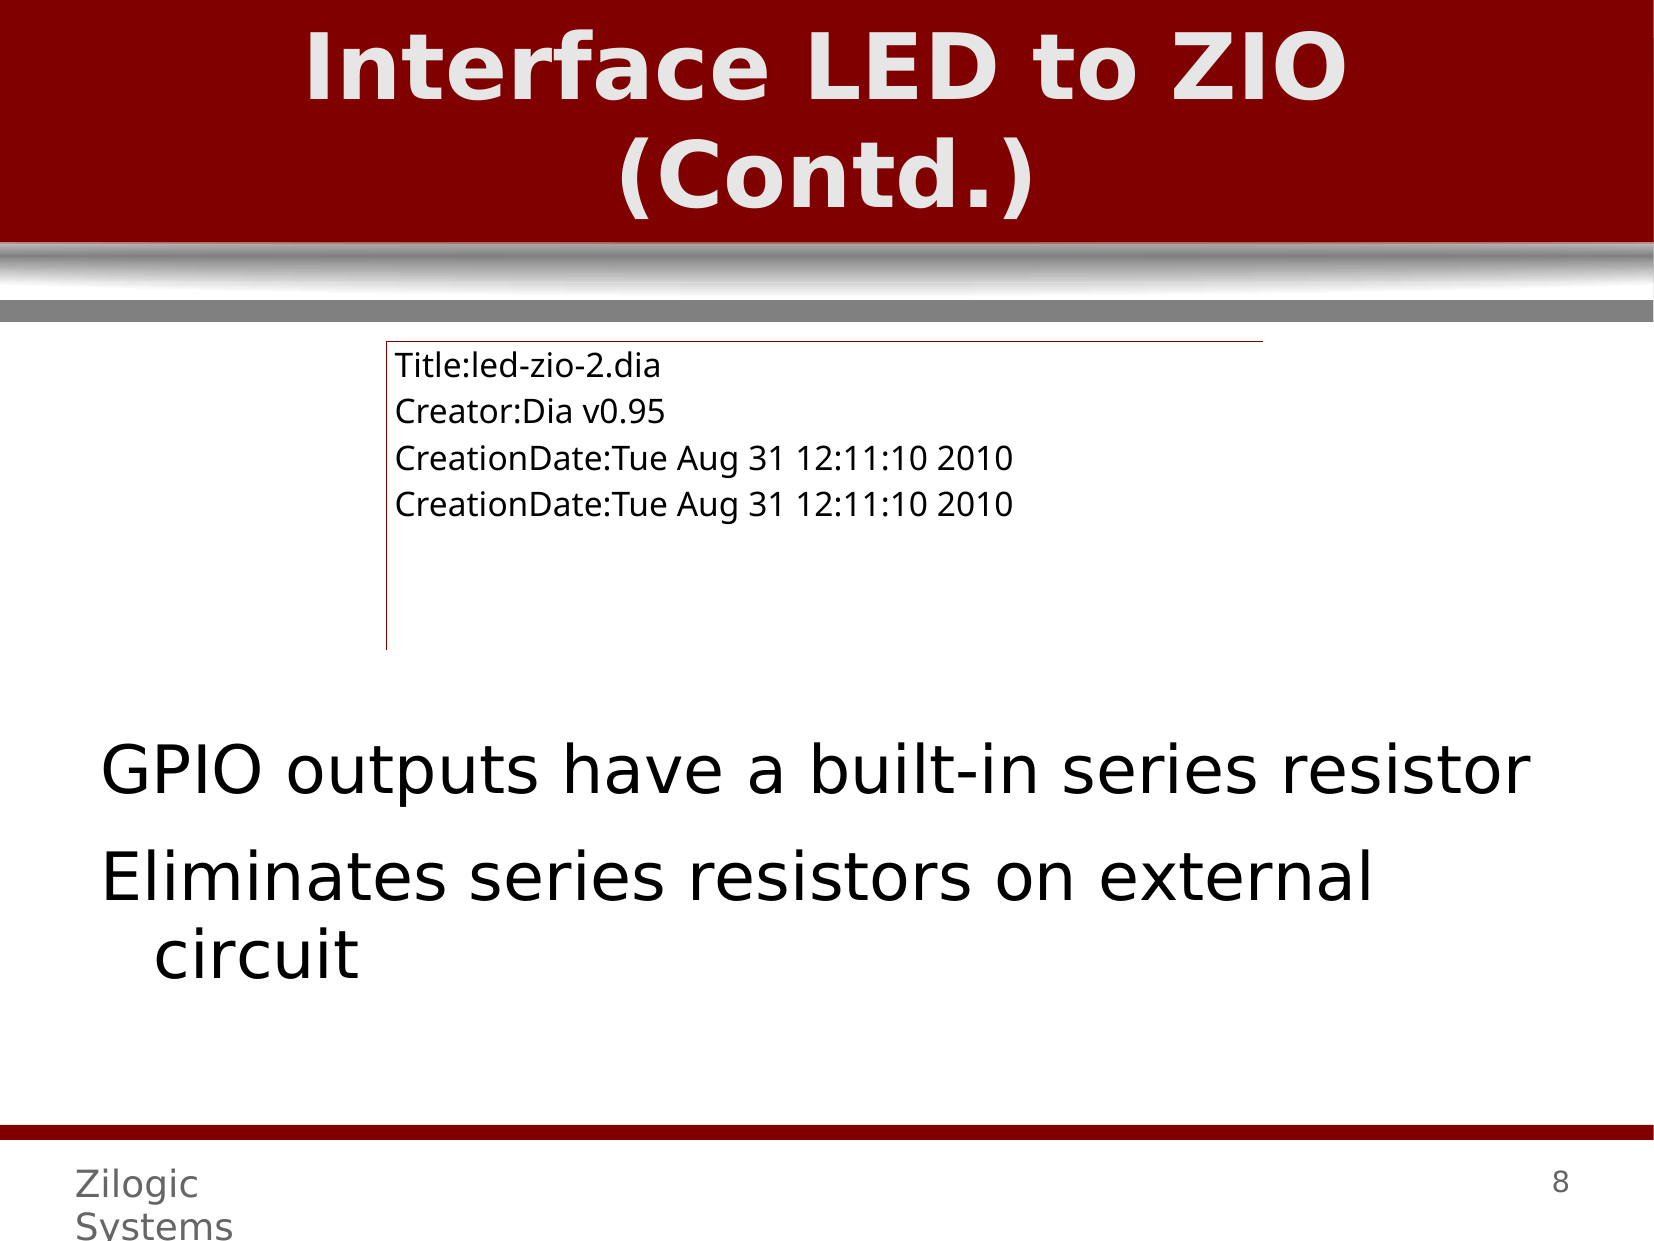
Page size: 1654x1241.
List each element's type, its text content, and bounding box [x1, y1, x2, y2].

picture [383, 339, 1263, 650]
title Interface LED to ZIO (Contd.) [82, 18, 1571, 226]
list GPIO outputs have a built-in series resistor Eliminates series resistors on external circuit [82, 731, 1571, 1094]
